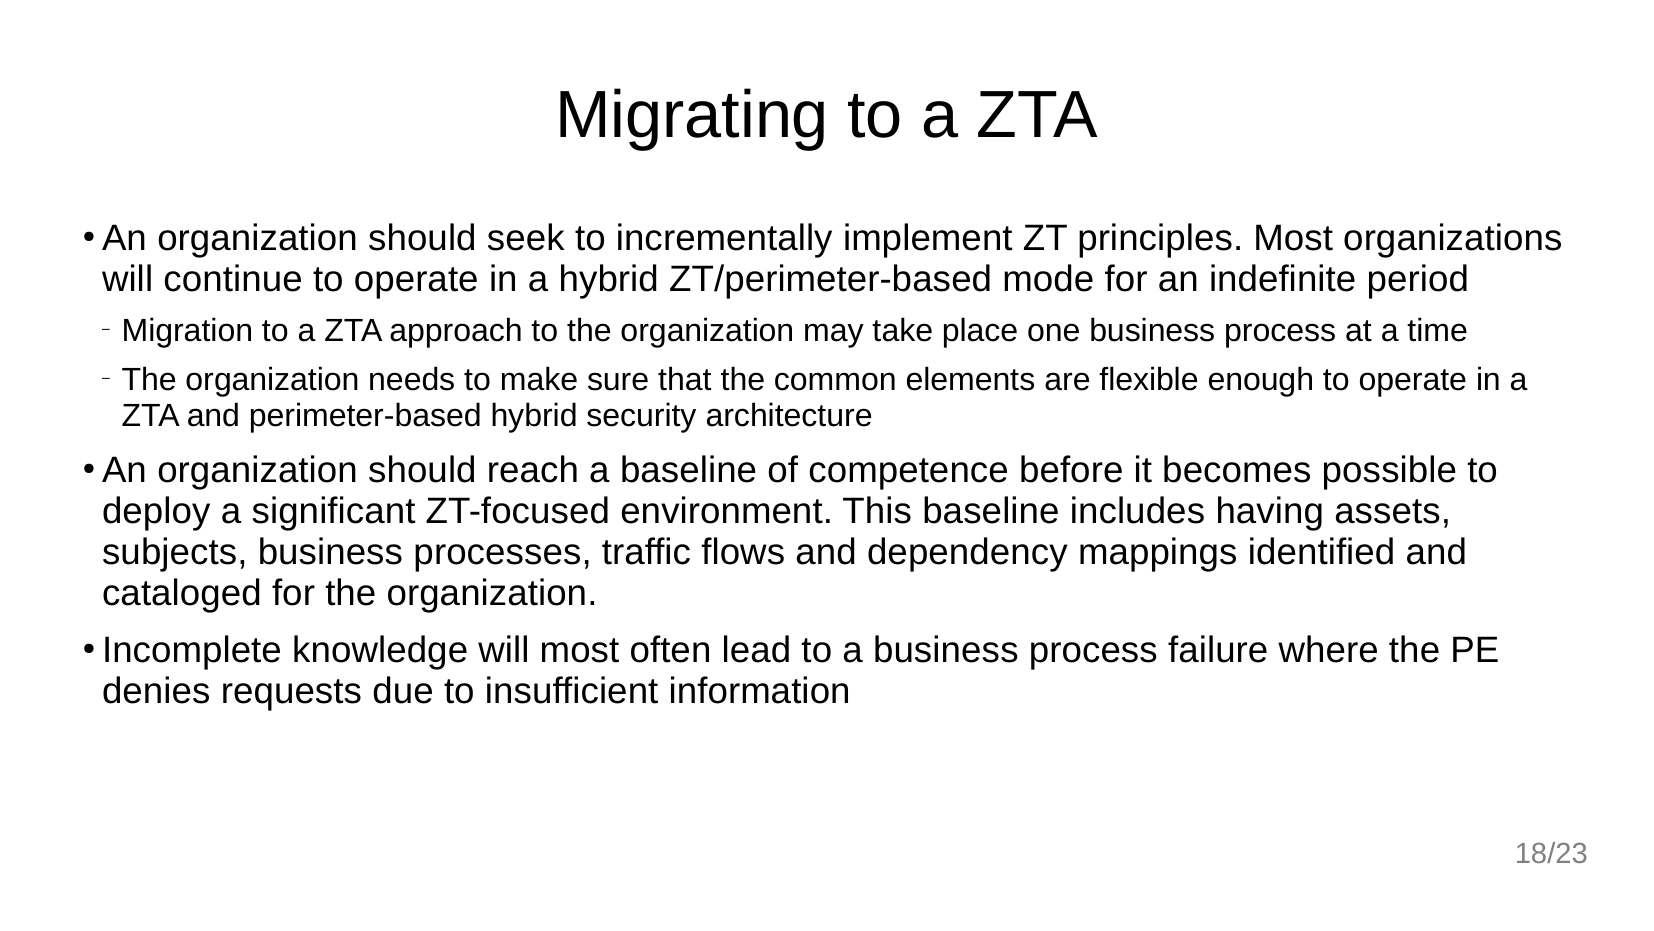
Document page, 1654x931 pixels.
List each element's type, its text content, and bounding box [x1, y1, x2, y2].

list An organization should seek to incrementally implement ZT principles. Most organizations will continue to operate in a hybrid ZT/perimeter-based mode for an indefinite period Migration to a ZTA approach to the organization may take place one business process at a time The organization needs to make sure that the common elements are flexible enough to operate in a ZTA and perimeter-based hybrid security architecture An organization should reach a baseline of competence before it becomes possible to deploy a significant ZT-focused environment. This baseline includes having assets, subjects, business processes, traffic flows and dependency mappings identified and cataloged for the organization. Incomplete knowledge will most often lead to a business process failure where the PE denies requests due to insufficient information [82, 217, 1571, 758]
title Migrating to a ZTA [82, 37, 1571, 193]
text_box <number>/23 [1500, 829, 1651, 931]
